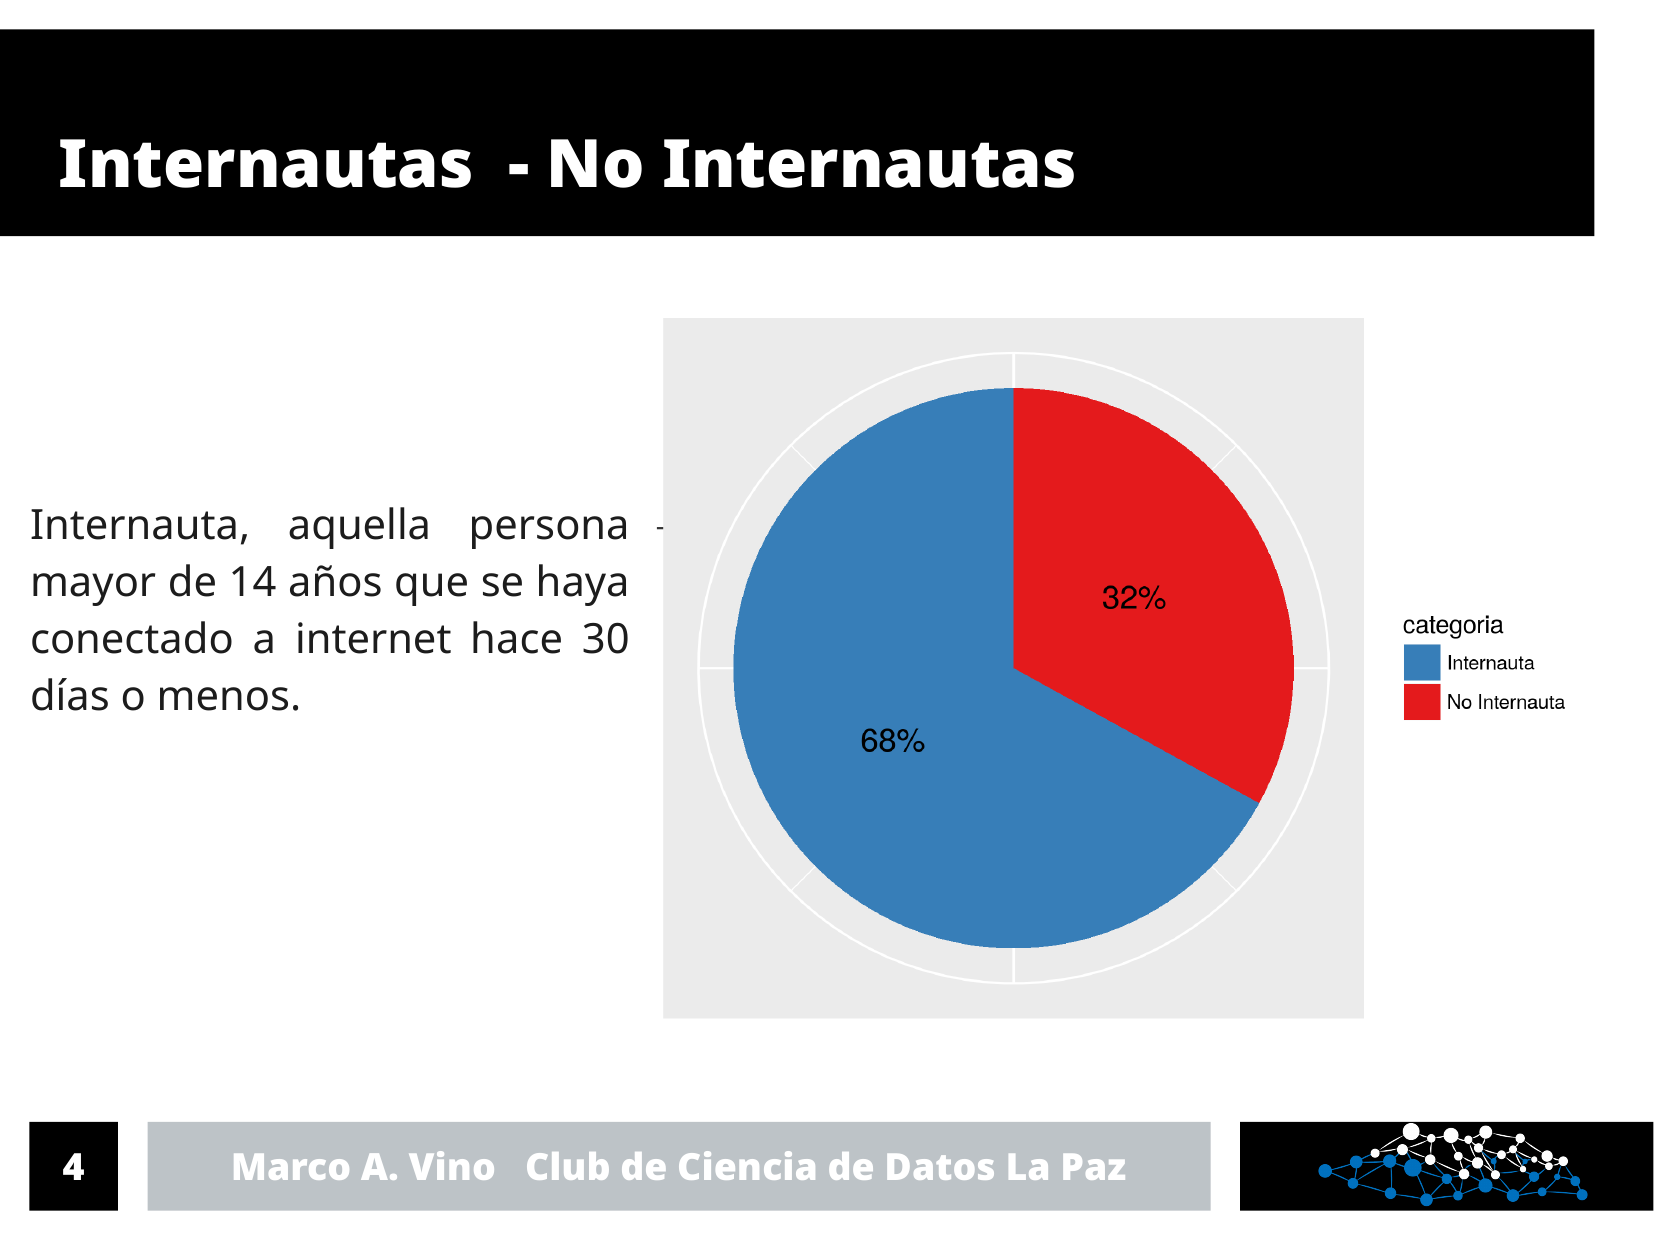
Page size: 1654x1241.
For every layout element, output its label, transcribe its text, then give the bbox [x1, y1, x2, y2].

title Internautas - No Internautas [58, 58, 1595, 207]
picture [1310, 1107, 1599, 1225]
picture [645, 300, 1590, 1036]
list Internauta, aquella persona mayor de 14 años que se haya conectado a internet hace 30 días o menos. [30, 495, 631, 1126]
